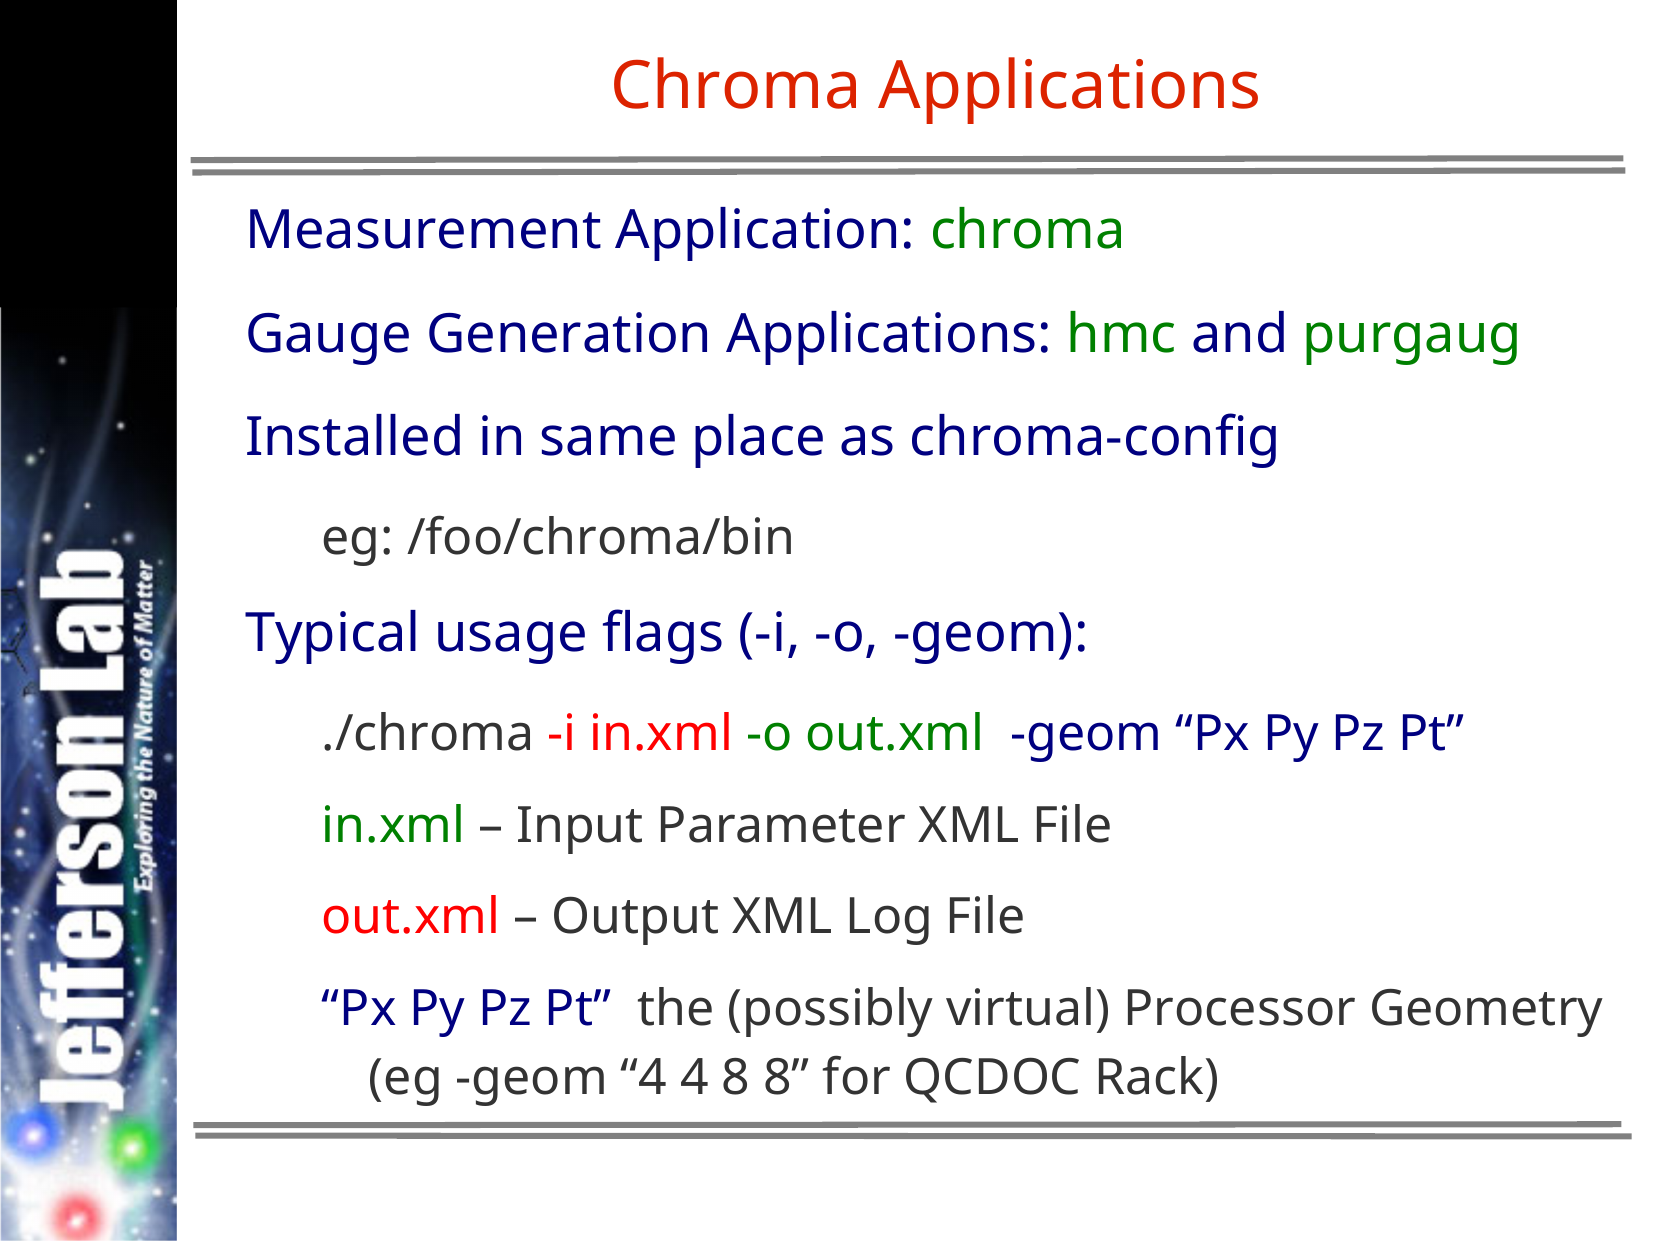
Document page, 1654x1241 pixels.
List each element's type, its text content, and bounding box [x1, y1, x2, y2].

title Chroma Applications [235, 17, 1638, 149]
picture [2, 308, 176, 1240]
list Measurement Application: chroma Gauge Generation Applications: hmc and purgaug Installed in same place as chroma-config eg: /foo/chroma/bin Typical usage flags (-i, -o, -geom): ./chroma -i in.xml -o out.xml -geom “Px Py Pz Pt” in.xml – Input Parameter XML File out.xml – Output XML Log File “Px Py Pz Pt” the (possibly virtual) Processor Geometry (eg -geom “4 4 8 8” for QCDOC Rack) [227, 190, 1628, 1123]
